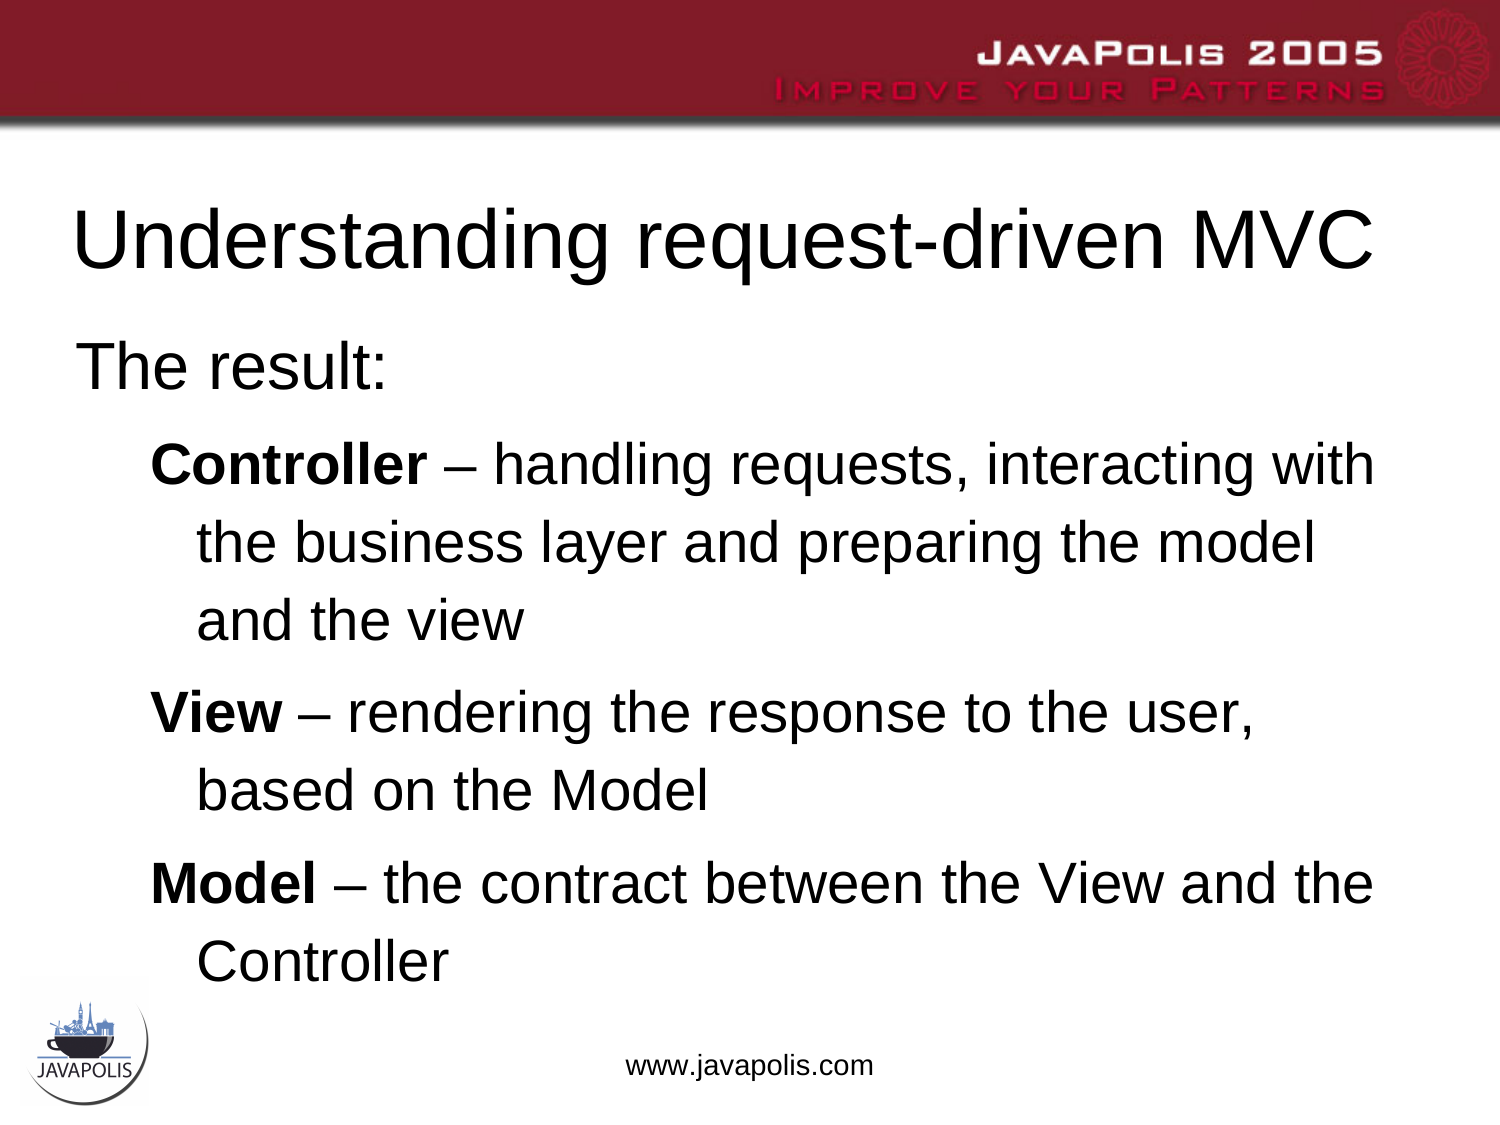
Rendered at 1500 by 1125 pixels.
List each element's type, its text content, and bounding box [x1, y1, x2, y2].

list The result: Controller – handling requests, interacting with the business layer and preparing the model and the view View – rendering the response to the user, based on the Model Model – the contract between the View and the Controller [75, 314, 1426, 1012]
picture [20, 976, 149, 1106]
title Understanding request-driven MVC [70, 165, 1418, 296]
picture [0, 0, 1500, 140]
